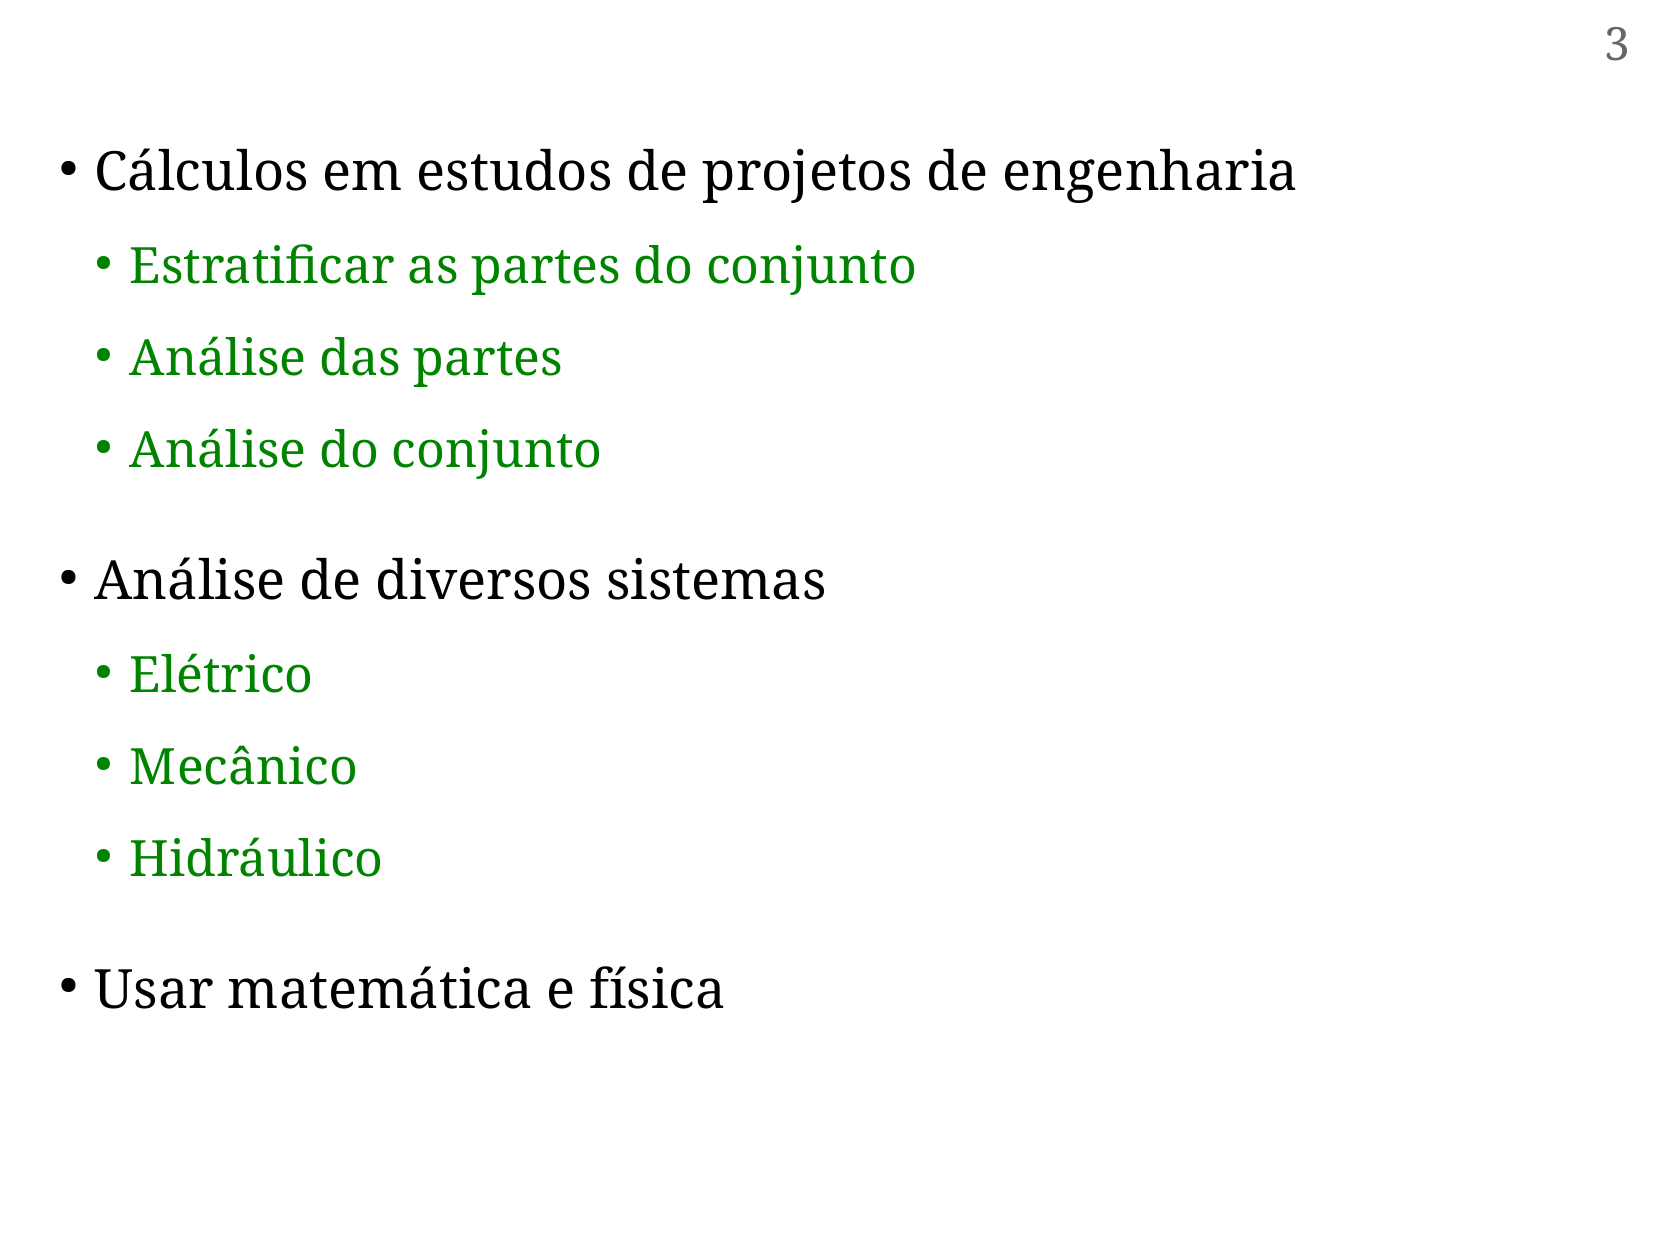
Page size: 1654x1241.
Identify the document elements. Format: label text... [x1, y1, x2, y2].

list Cálculos em estudos de projetos de engenharia Estratificar as partes do conjunto Análise das partes Análise do conjunto Análise de diversos sistemas Elétrico Mecânico Hidráulico Usar matemática e física [59, 132, 1595, 1211]
